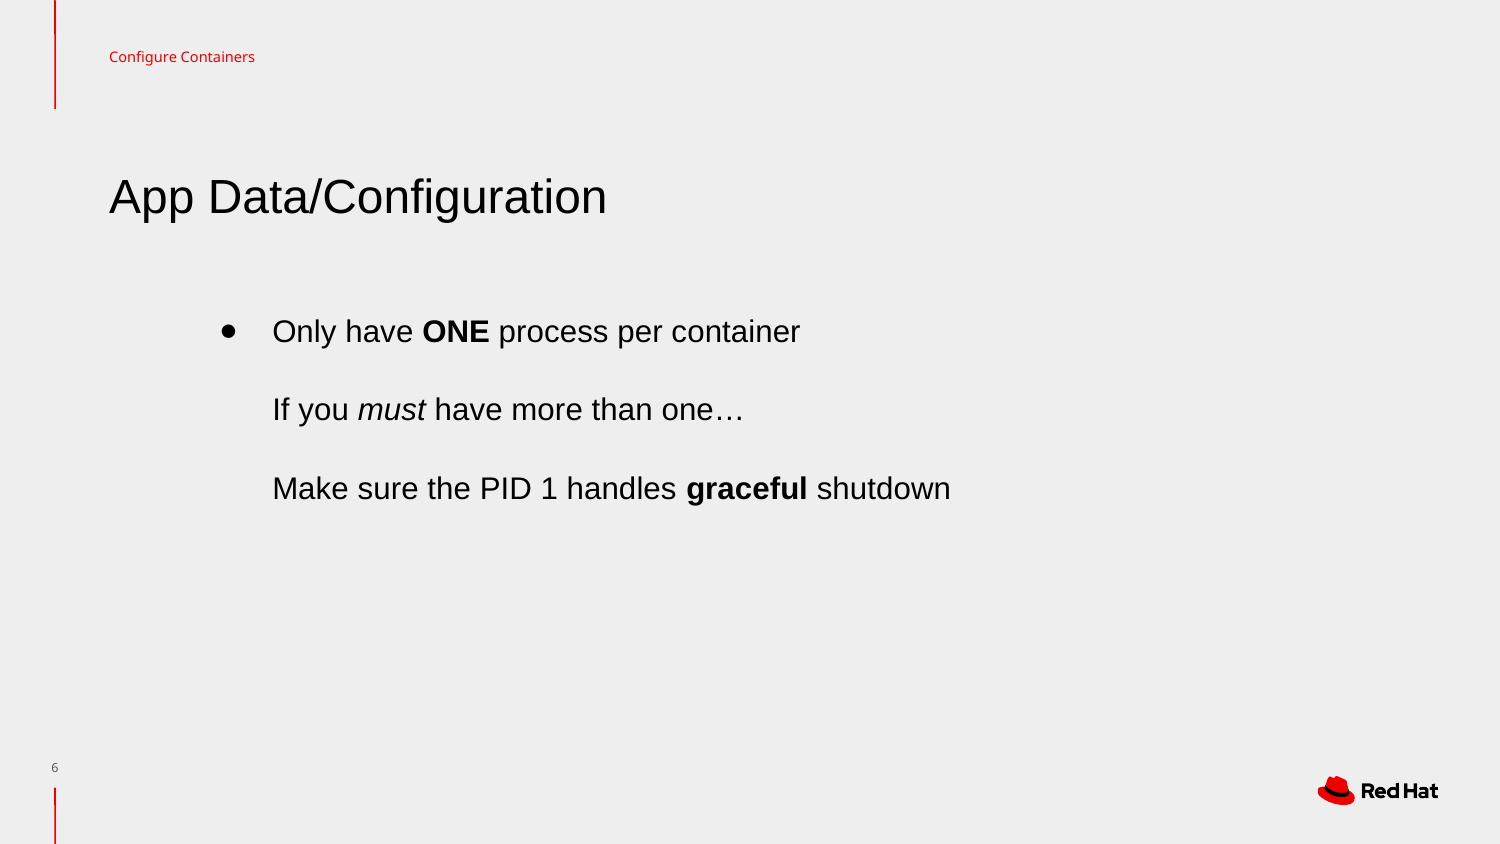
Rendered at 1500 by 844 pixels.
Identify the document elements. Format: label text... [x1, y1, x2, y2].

title Only have ONE process per container If you must have more than one… Make sure the PID 1 handles graceful shutdown [197, 269, 1401, 705]
picture [1317, 776, 1438, 805]
subtitle Configure Containers [55, 6, 689, 108]
slide_number <number> [10, 759, 101, 777]
title App Data/Configuration [55, 145, 1285, 265]
